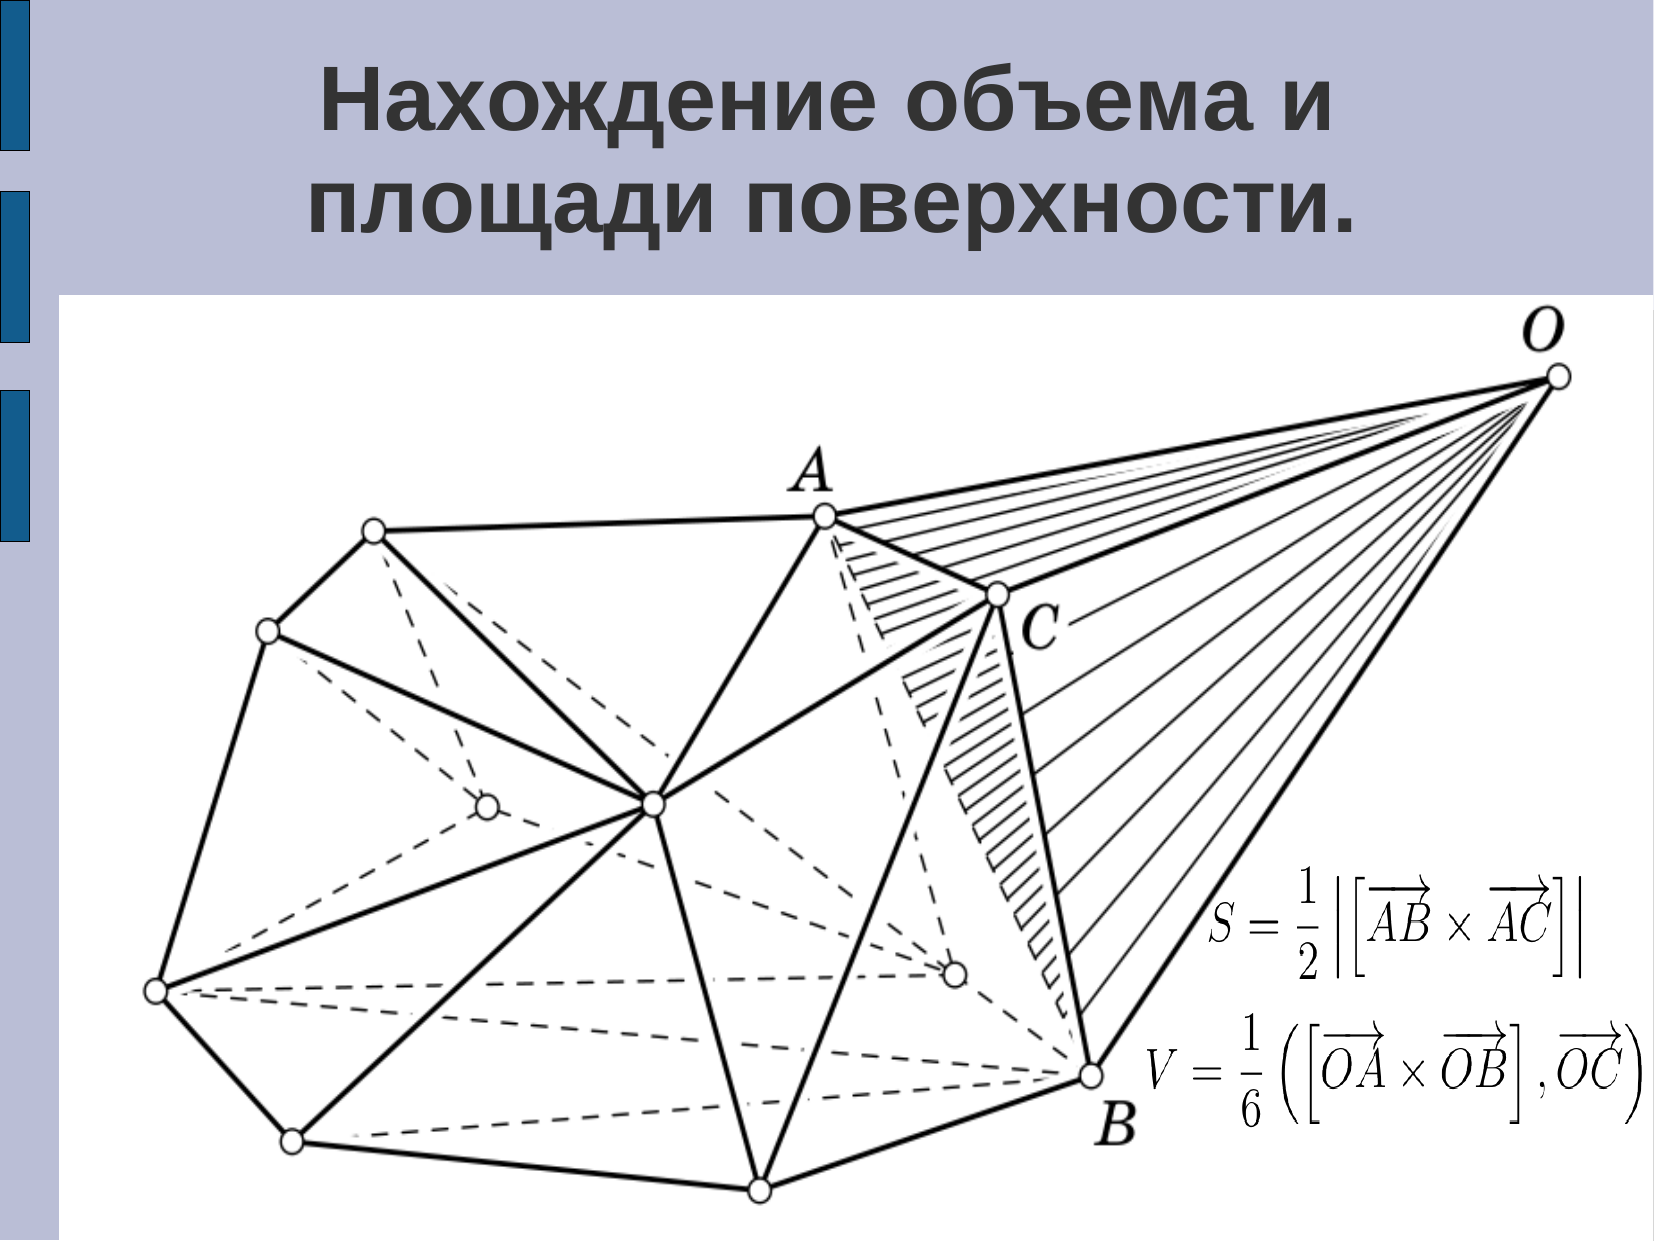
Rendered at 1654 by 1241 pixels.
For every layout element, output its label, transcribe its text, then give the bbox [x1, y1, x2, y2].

title Нахождение объема и площади поверхности. [121, 46, 1534, 254]
picture [59, 295, 1654, 1241]
